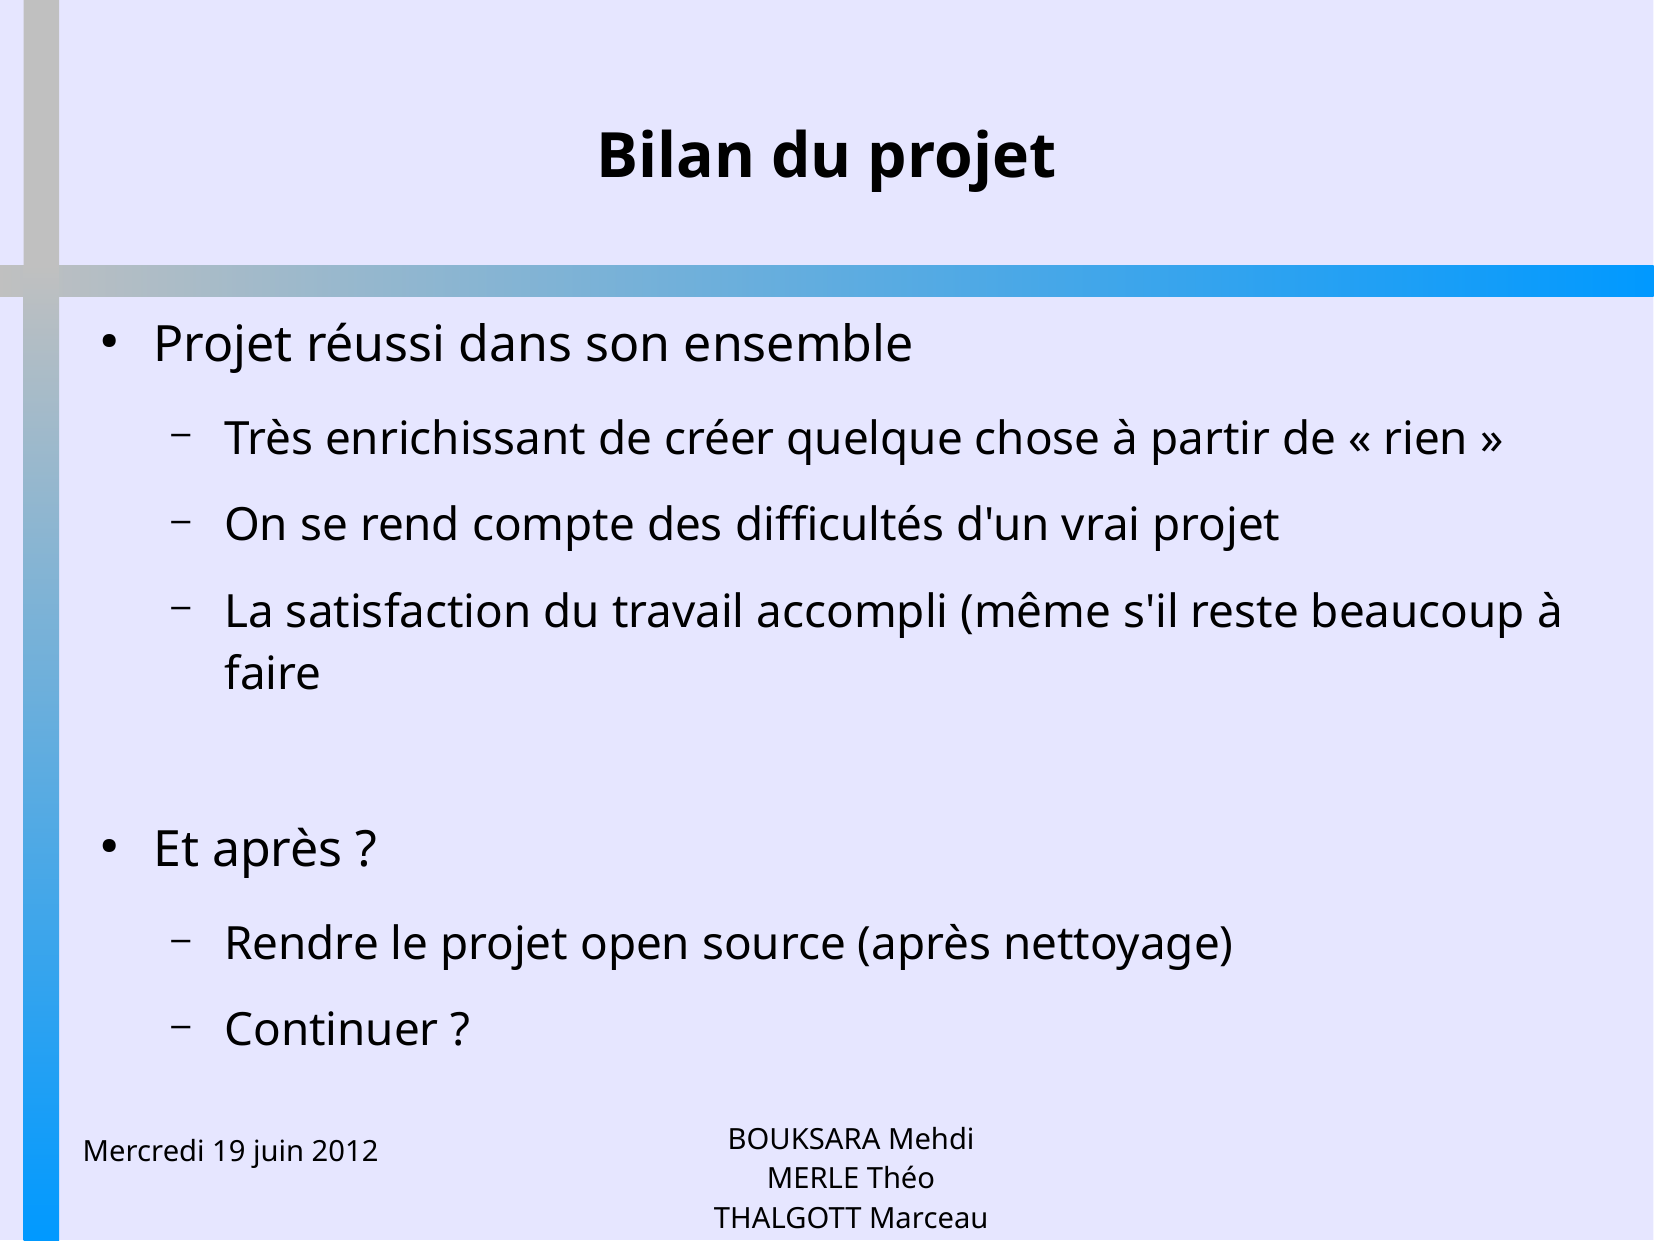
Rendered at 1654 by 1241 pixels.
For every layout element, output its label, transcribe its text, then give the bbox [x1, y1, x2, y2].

list Projet réussi dans son ensemble Très enrichissant de créer quelque chose à partir de « rien » On se rend compte des difficultés d'un vrai projet La satisfaction du travail accompli (même s'il reste beaucoup à faire Et après ? Rendre le projet open source (après nettoyage) Continuer ? [82, 307, 1571, 1127]
title Bilan du projet [82, 49, 1571, 257]
